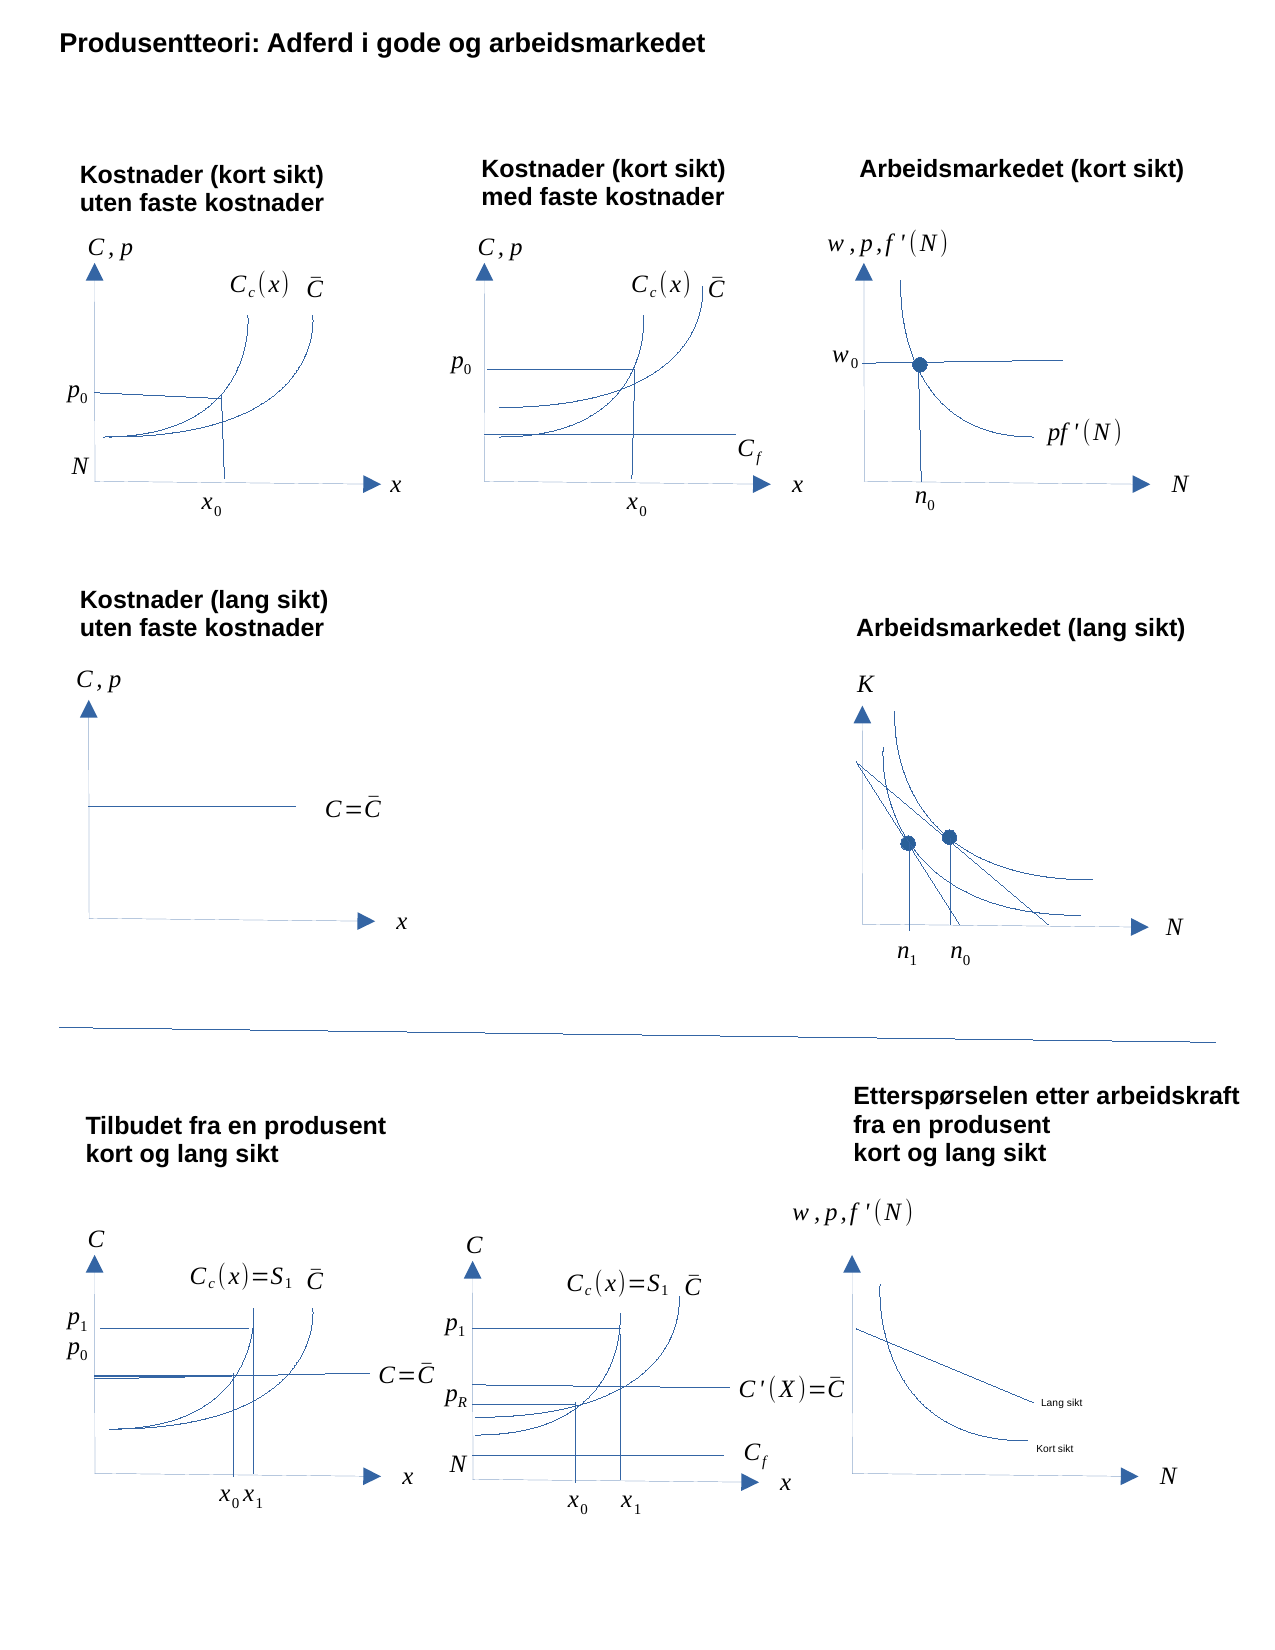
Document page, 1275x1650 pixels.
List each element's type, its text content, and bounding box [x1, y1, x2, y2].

text_box [912, 357, 928, 373]
chart [459, 1232, 490, 1260]
text_box Kort sikt [1021, 1435, 1089, 1462]
chart [849, 671, 882, 699]
chart [436, 1308, 472, 1341]
text_box Produsentteori: Adferd i gode og arbeidsmarkedet [44, 21, 783, 97]
chart [318, 795, 389, 823]
chart [1157, 913, 1191, 941]
text_box Arbeidsmarkedet (kort sikt) [844, 147, 1240, 191]
chart [619, 487, 653, 520]
chart [193, 487, 228, 520]
chart [223, 269, 296, 302]
chart [63, 452, 94, 481]
chart [908, 482, 942, 514]
chart [559, 1267, 675, 1300]
chart [784, 470, 811, 499]
text_box [900, 835, 916, 851]
chart [371, 1362, 475, 1412]
chart [560, 1486, 594, 1518]
chart [737, 1438, 799, 1497]
chart [394, 1462, 421, 1491]
chart [81, 1226, 112, 1254]
chart [58, 375, 94, 408]
chart [731, 434, 769, 467]
chart [183, 1260, 299, 1293]
chart [944, 936, 978, 969]
chart [69, 665, 128, 693]
chart [1163, 470, 1197, 499]
chart [613, 1486, 647, 1518]
text_box Etterspørselen etter arbeidskraft fra en produsent kort og lang sikt [838, 1074, 1275, 1174]
chart [58, 1302, 94, 1364]
chart [701, 275, 732, 304]
chart [211, 1480, 269, 1512]
chart [1038, 417, 1128, 448]
text_box Kostnader (kort sikt) uten faste kostnader [65, 153, 461, 225]
chart [732, 1373, 852, 1405]
chart [300, 275, 331, 304]
chart [825, 340, 865, 372]
chart [382, 470, 409, 499]
chart [624, 269, 698, 302]
text_box [942, 829, 957, 845]
chart [441, 346, 478, 378]
text_box Tilbudet fra en produsent kort og lang sikt [70, 1104, 562, 1176]
chart [441, 1450, 472, 1479]
text_box Lang sikt [1026, 1390, 1098, 1417]
chart [821, 228, 955, 259]
chart [890, 936, 924, 969]
chart [678, 1273, 709, 1302]
text_box Kostnader (kort sikt) med faste kostnader [466, 147, 862, 219]
text_box Kostnader (lang sikt) uten faste kostnader [65, 578, 461, 650]
chart [81, 234, 140, 262]
chart [471, 234, 529, 262]
text_box Arbeidsmarkedet (lang sikt) [841, 606, 1237, 650]
chart [300, 1267, 331, 1296]
chart [1151, 1462, 1185, 1491]
chart [388, 907, 415, 936]
chart [785, 1196, 919, 1228]
